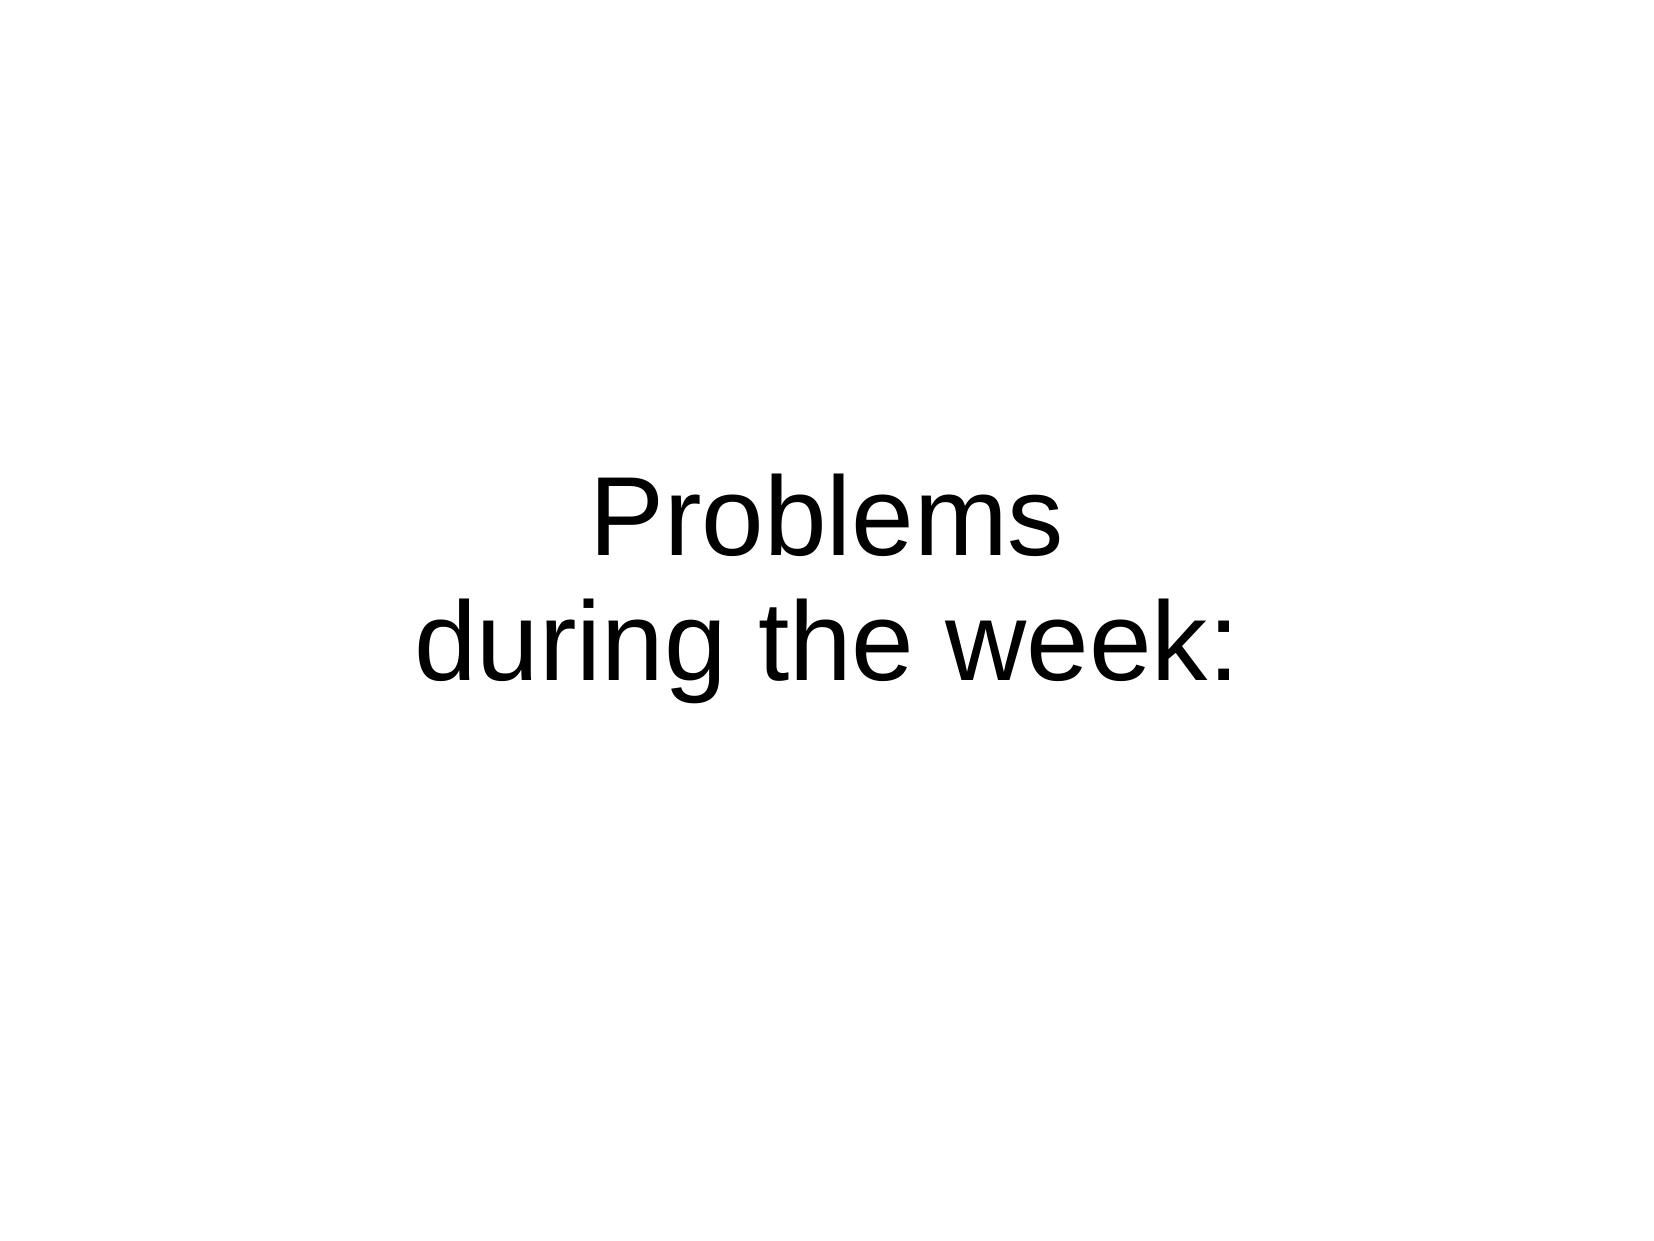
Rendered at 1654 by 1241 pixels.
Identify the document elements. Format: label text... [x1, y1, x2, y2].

subtitle Problems during the week: [82, 49, 1571, 1109]
